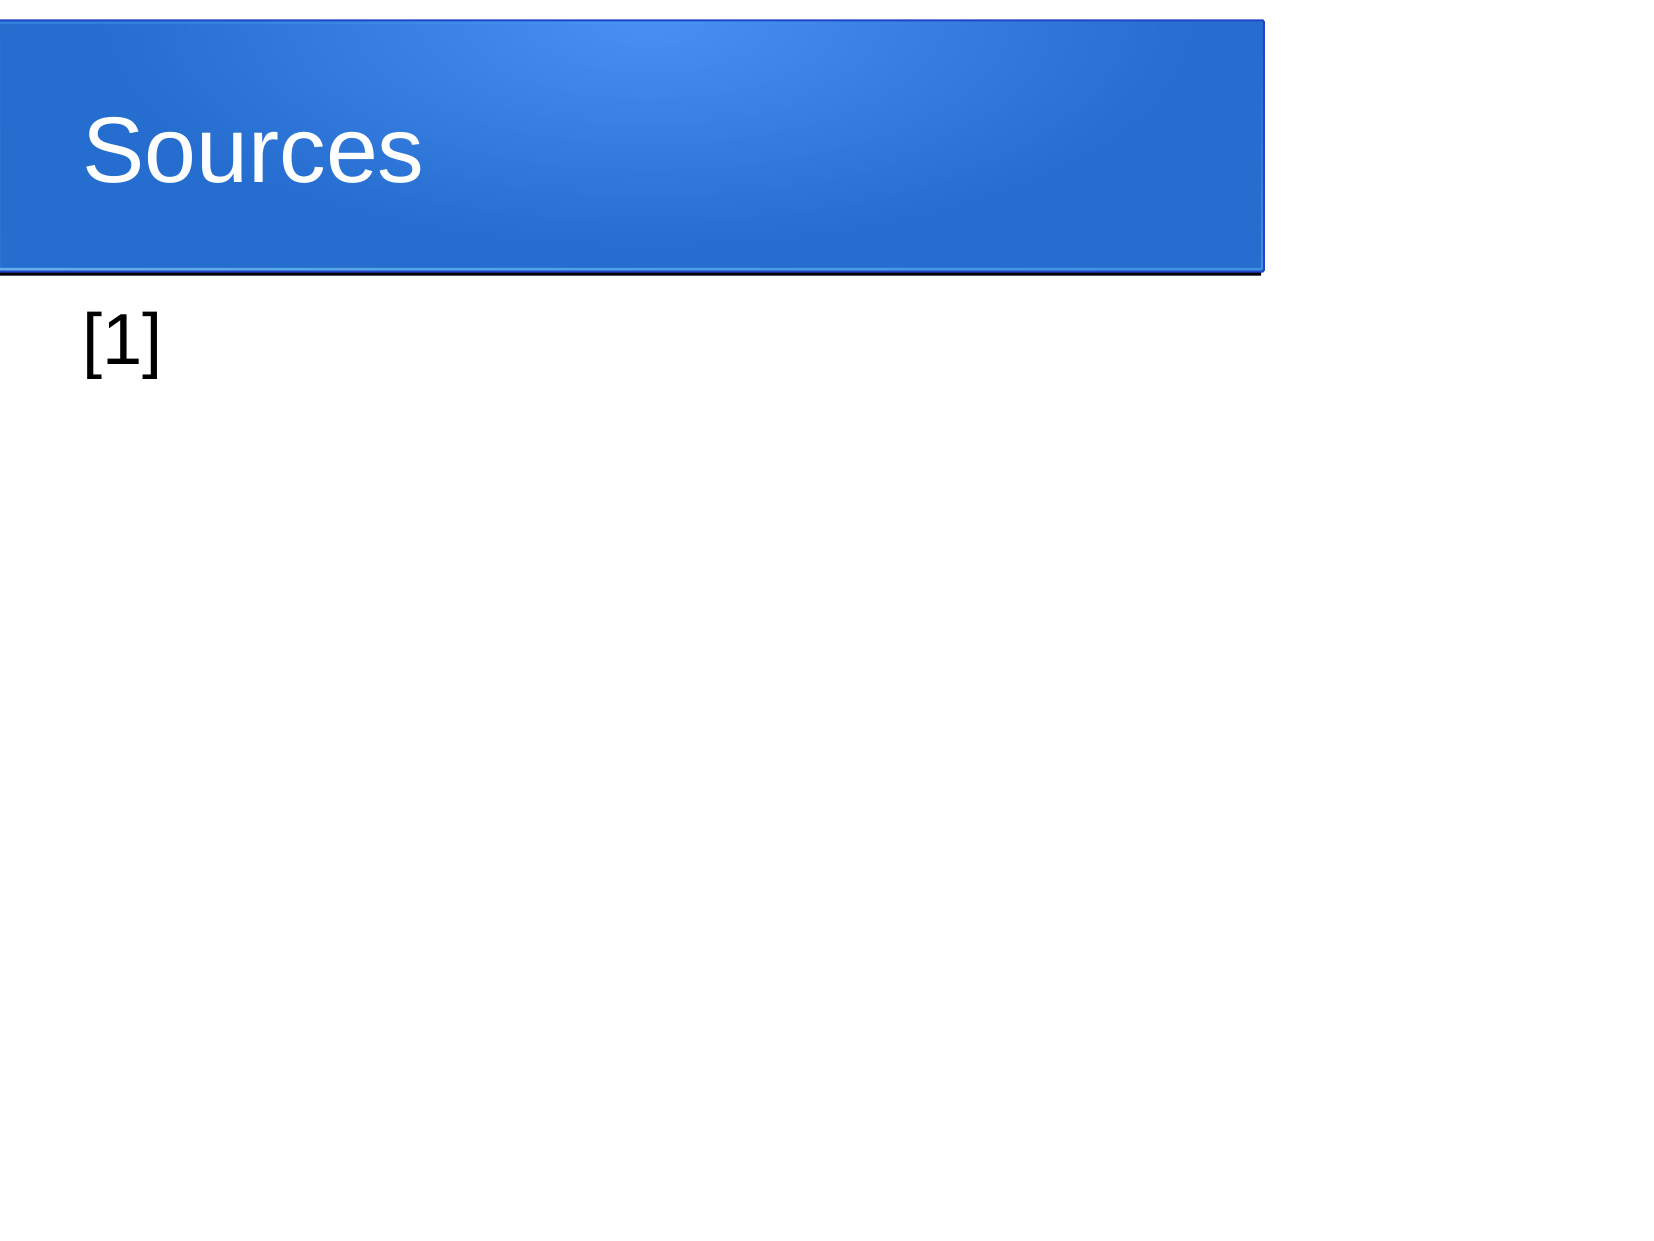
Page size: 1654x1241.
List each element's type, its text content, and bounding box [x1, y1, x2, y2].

title Sources [82, 47, 1235, 252]
list [1] [82, 299, 1571, 1019]
